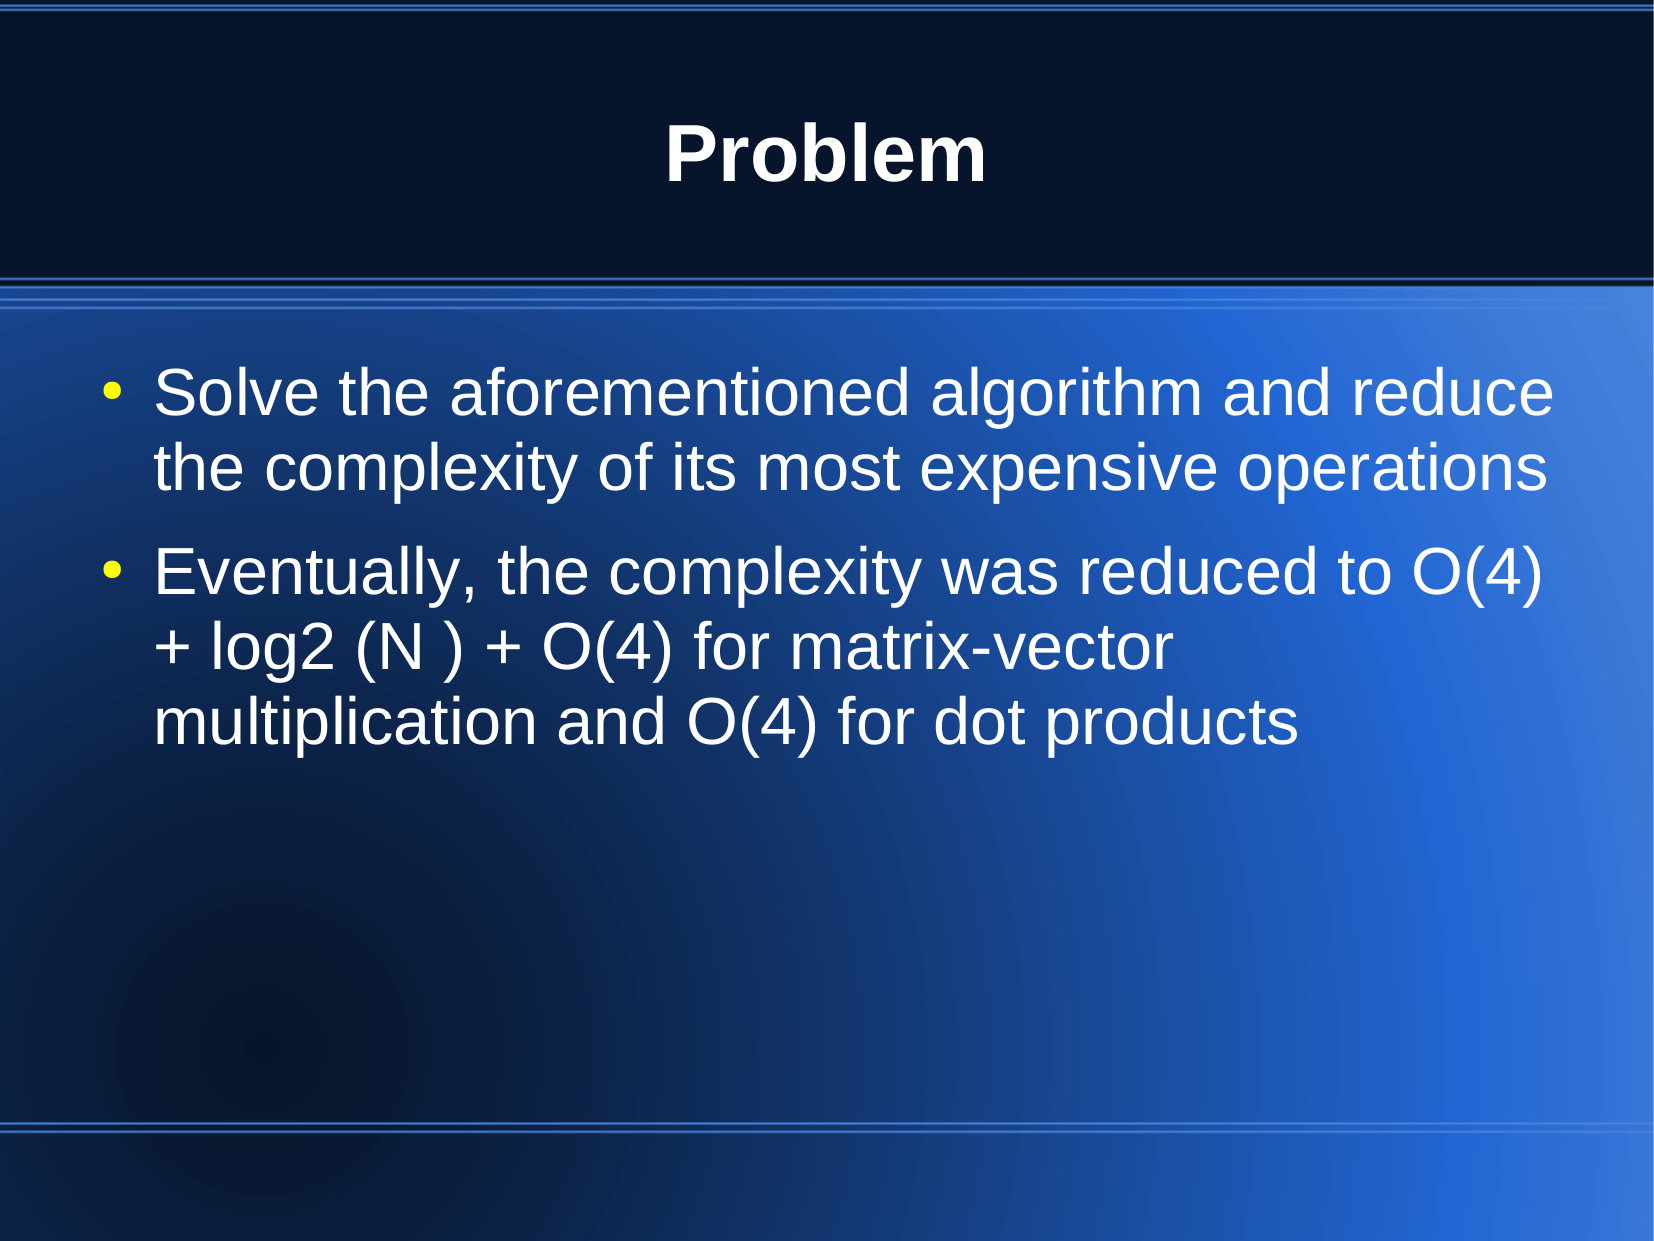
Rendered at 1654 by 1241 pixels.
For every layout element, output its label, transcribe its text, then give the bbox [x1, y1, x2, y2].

list Solve the aforementioned algorithm and reduce the complexity of its most expensive operations Eventually, the complexity was reduced to O(4) + log2 (N ) + O(4) for matrix-vector multiplication and O(4) for dot products [82, 355, 1571, 1075]
title Problem [82, 49, 1571, 257]
picture [0, 0, 1654, 1241]
